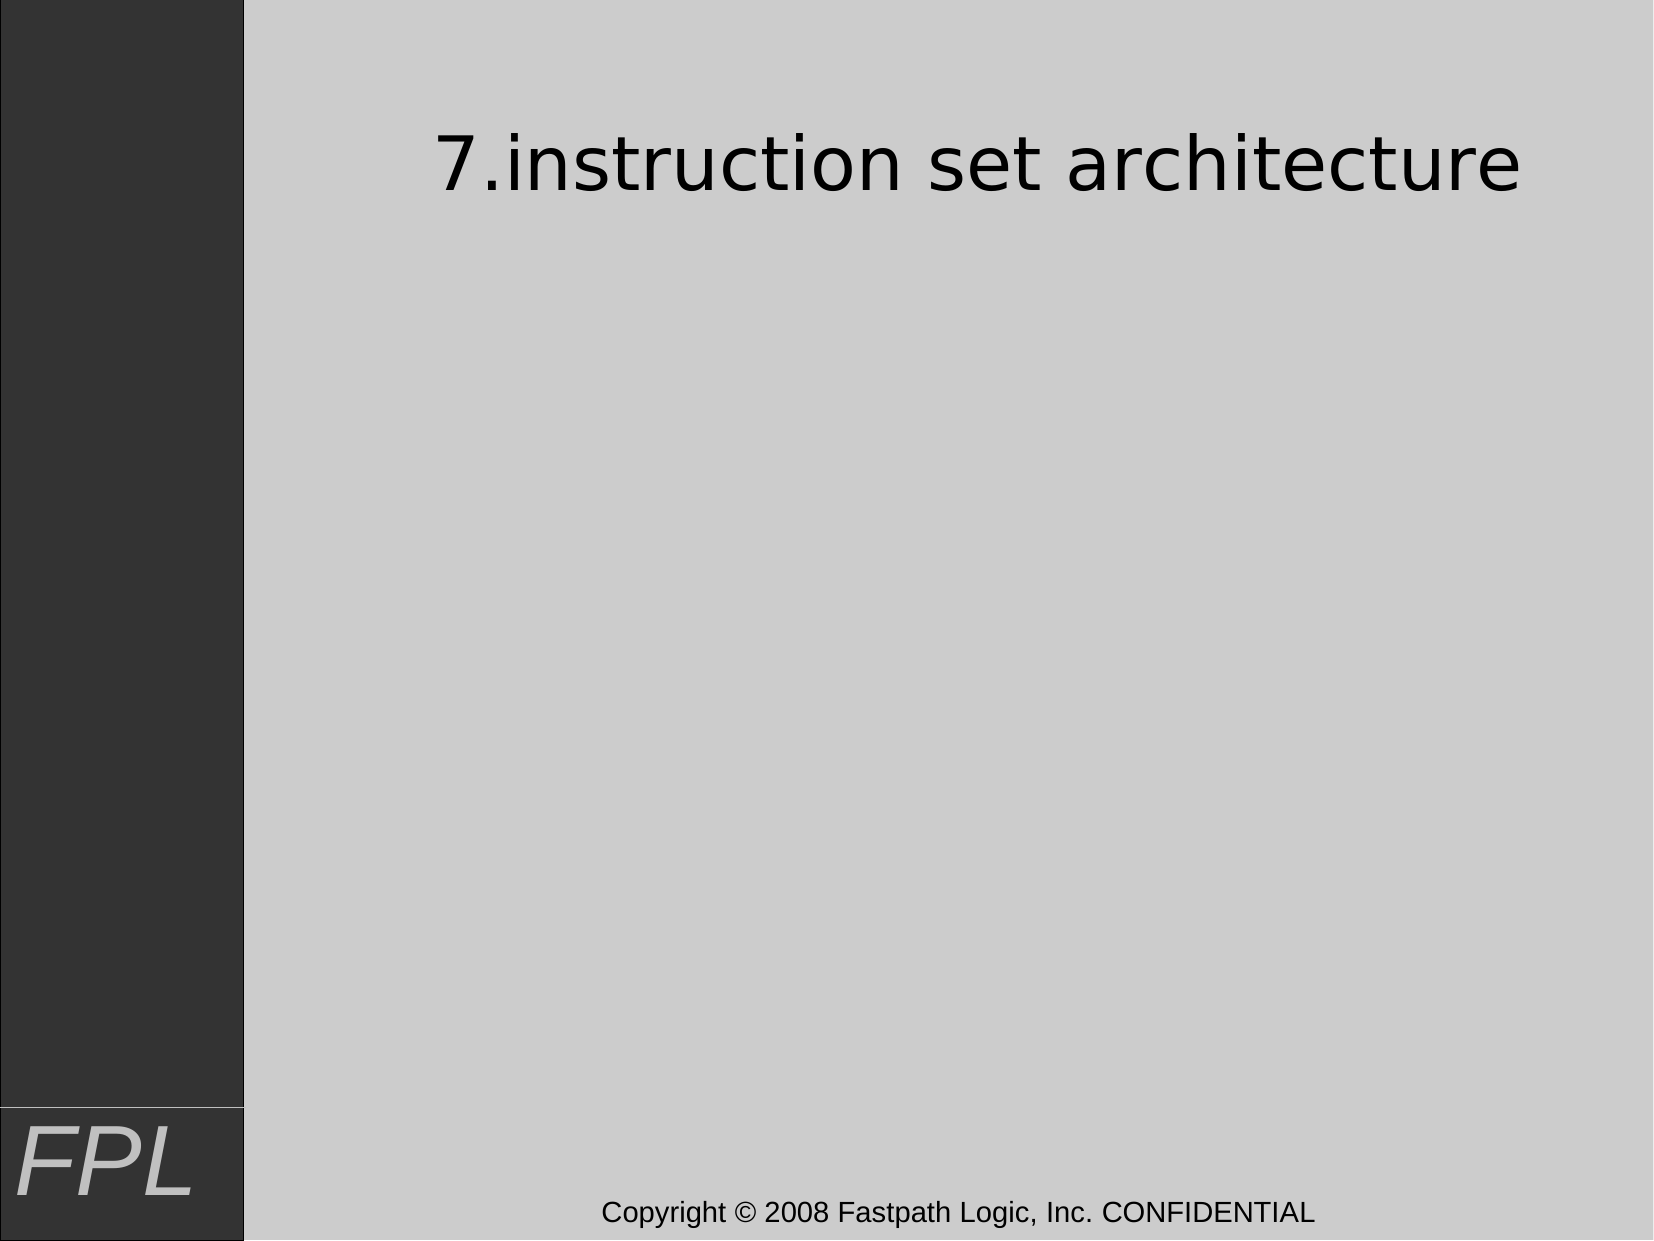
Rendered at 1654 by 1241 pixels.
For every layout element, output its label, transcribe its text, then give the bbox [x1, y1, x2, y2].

title 7.instruction set architecture [427, 57, 1530, 274]
